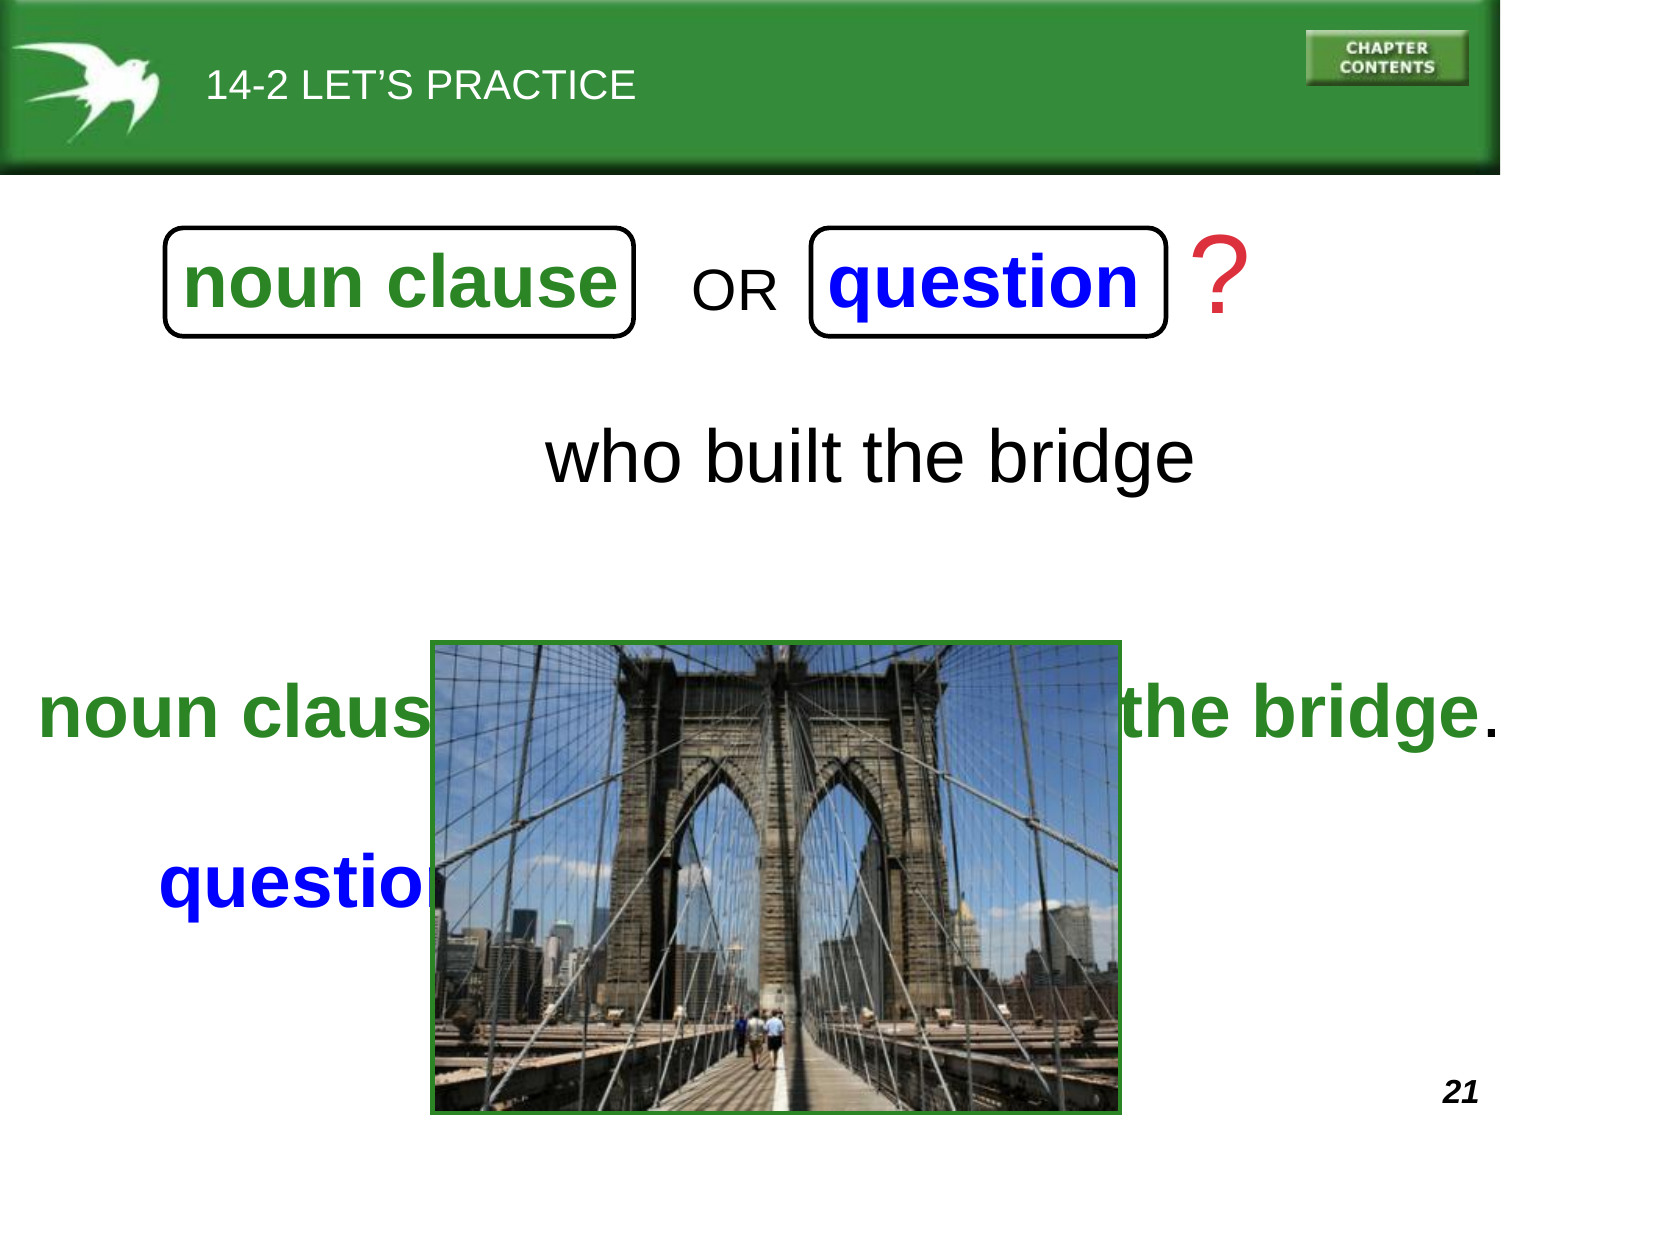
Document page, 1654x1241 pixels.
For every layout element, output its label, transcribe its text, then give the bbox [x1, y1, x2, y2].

text_box I know who built the bridge. Who built the bridge? [1122, 654, 1517, 896]
text_box noun clause: [23, 654, 430, 761]
text_box noun clause [168, 224, 636, 240]
text_box noun clause [168, 231, 631, 331]
picture [435, 645, 1118, 1111]
text_box who built the bridge [495, 399, 1212, 506]
text_box 14-2 LET’S PRACTICE [190, 50, 1363, 116]
picture [0, 0, 1500, 175]
text_box OR [641, 244, 795, 331]
text_box question [813, 224, 1156, 232]
text_box question: [143, 824, 430, 931]
text_box ? [1173, 193, 1266, 345]
text_box question [814, 231, 1156, 331]
